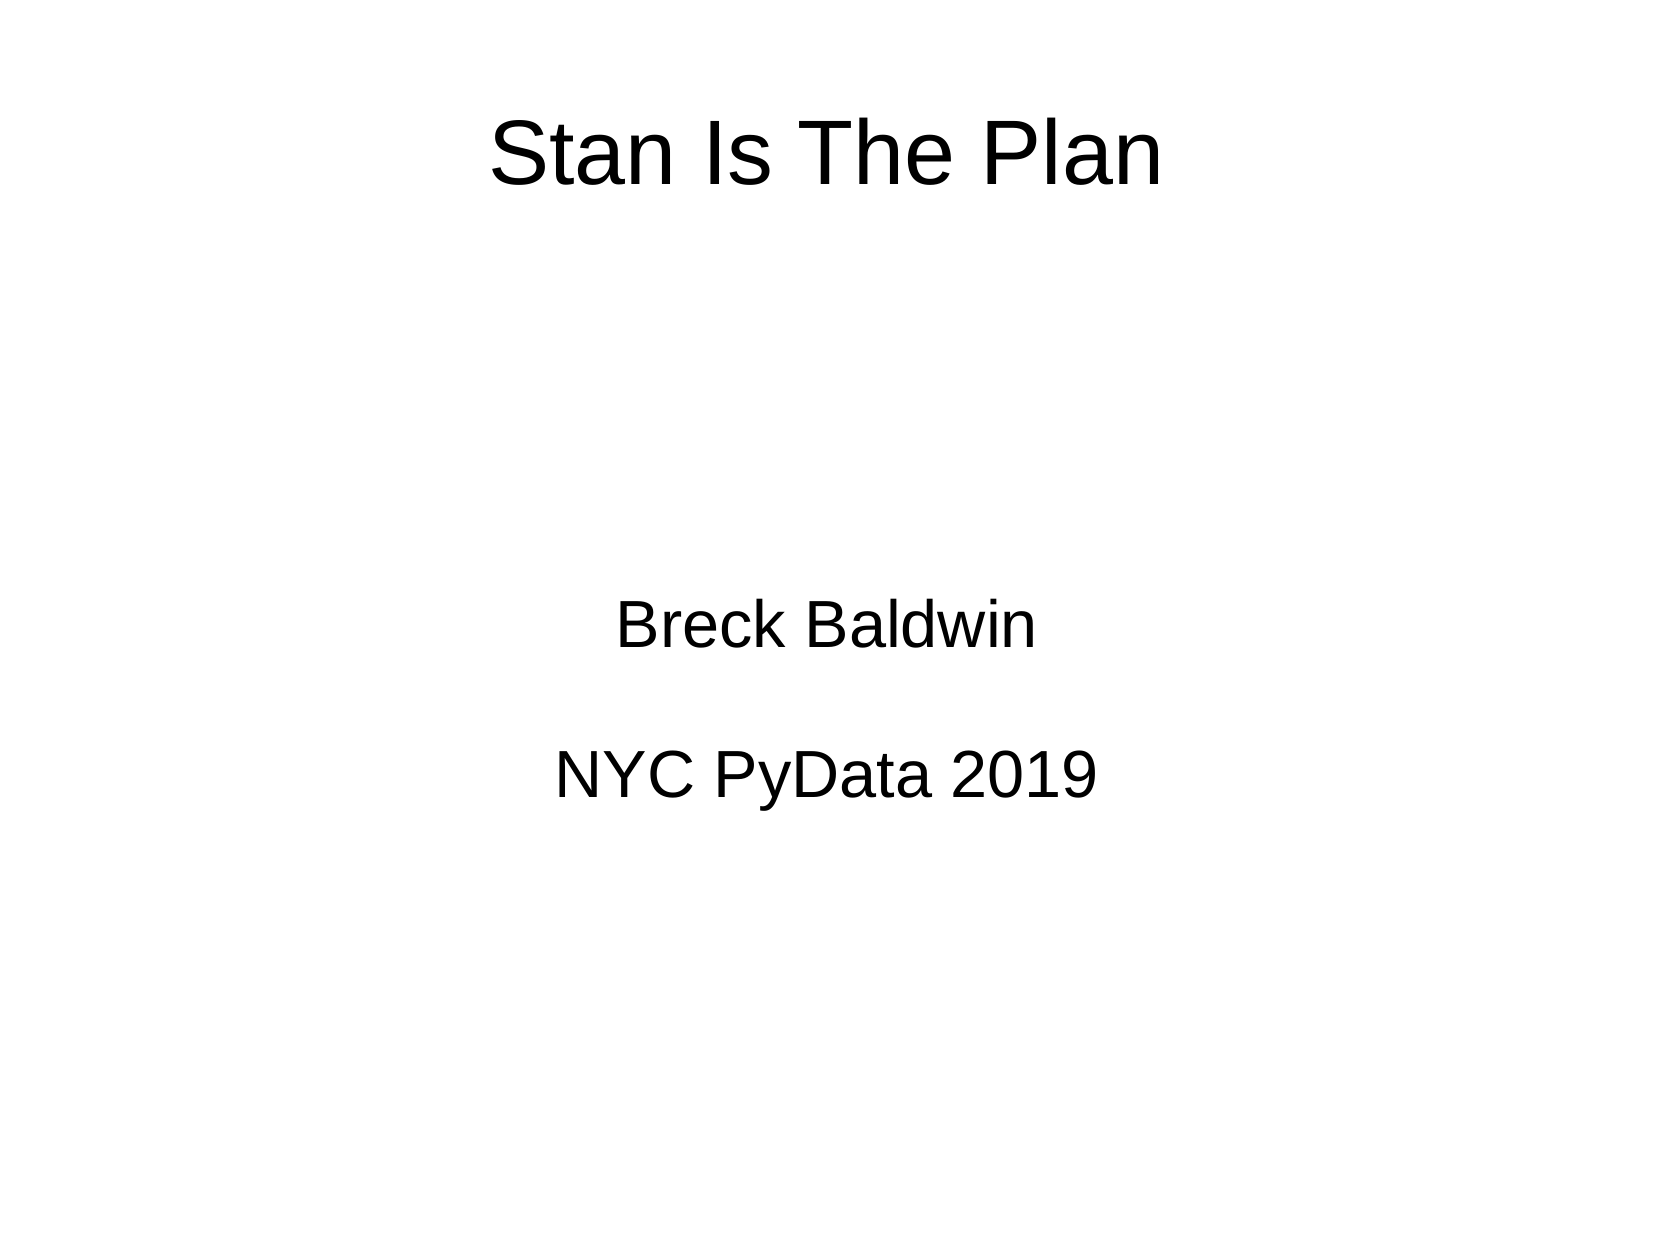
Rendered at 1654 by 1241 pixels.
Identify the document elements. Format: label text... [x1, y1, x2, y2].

title Stan Is The Plan [82, 49, 1571, 257]
subtitle Breck Baldwin NYC PyData 2019 [82, 290, 1571, 1109]
